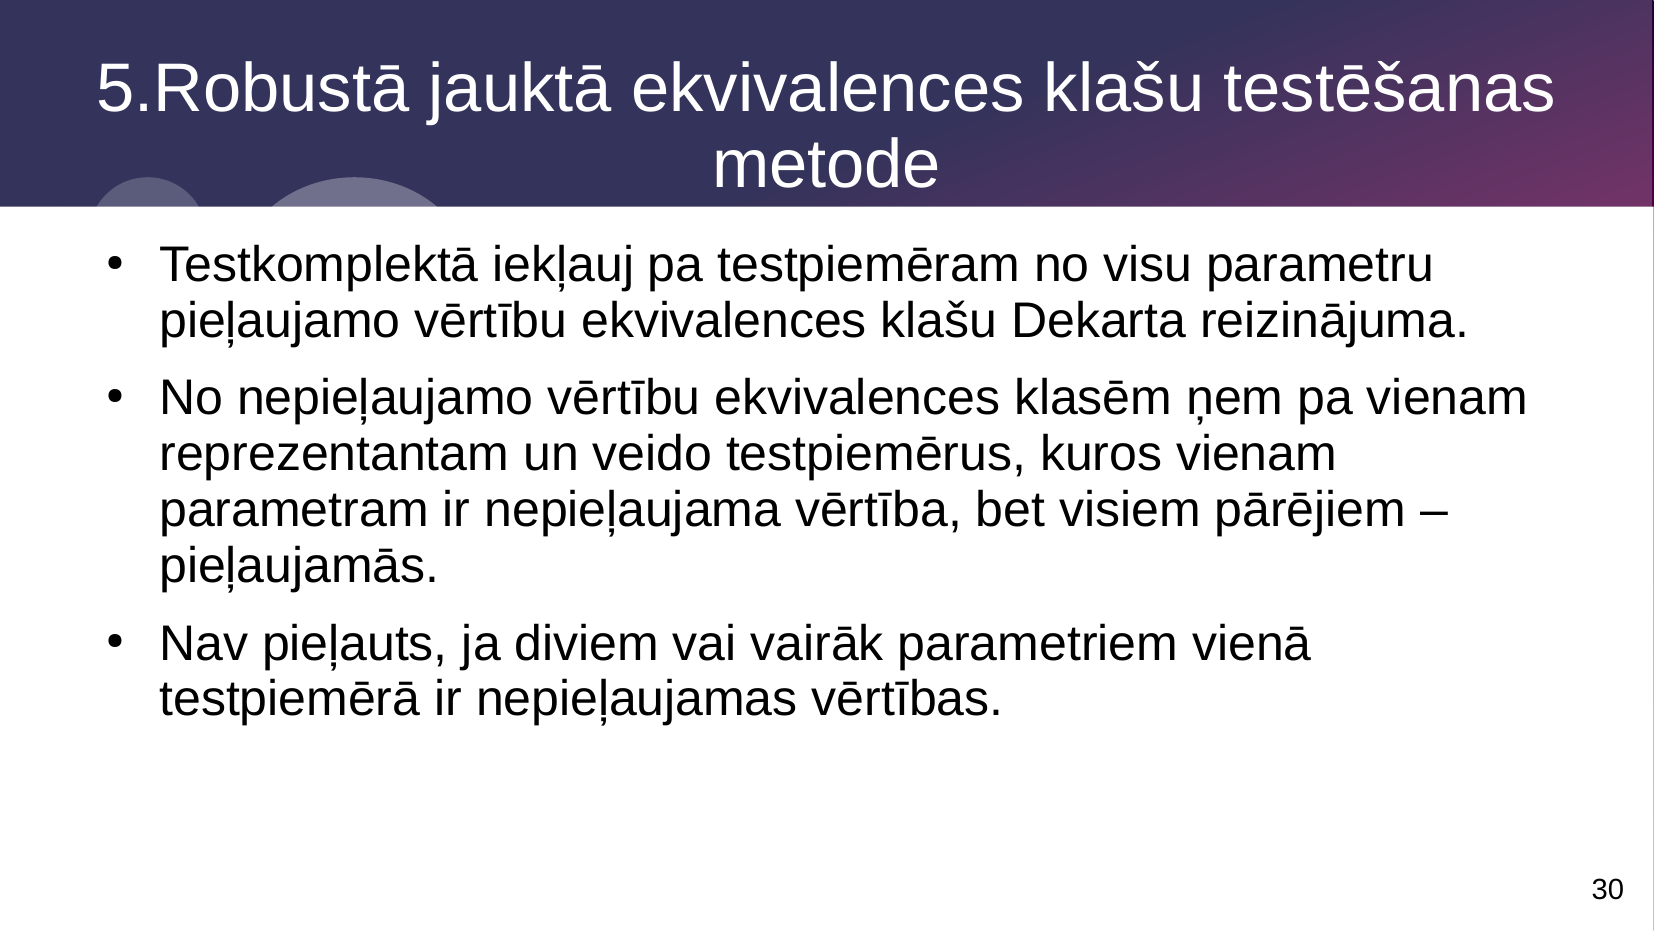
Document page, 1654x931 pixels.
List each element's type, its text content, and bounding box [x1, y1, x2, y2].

list Testkomplektā iekļauj pa testpiemēram no visu parametru pieļaujamo vērtību ekvivalences klašu Dekarta reizinājuma. No nepieļaujamo vērtību ekvivalences klasēm ņem pa vienam reprezentantam un veido testpiemērus, kuros vienam parametram ir nepieļaujama vērtība, bet visiem pārējiem – pieļaujamās. Nav pieļauts, ja diviem vai vairāk parametriem vienā testpiemērā ir nepieļaujamas vērtības. [88, 236, 1565, 827]
title 5.Robustā jauktā ekvivalences klašu testēšanas metode [88, 44, 1565, 207]
